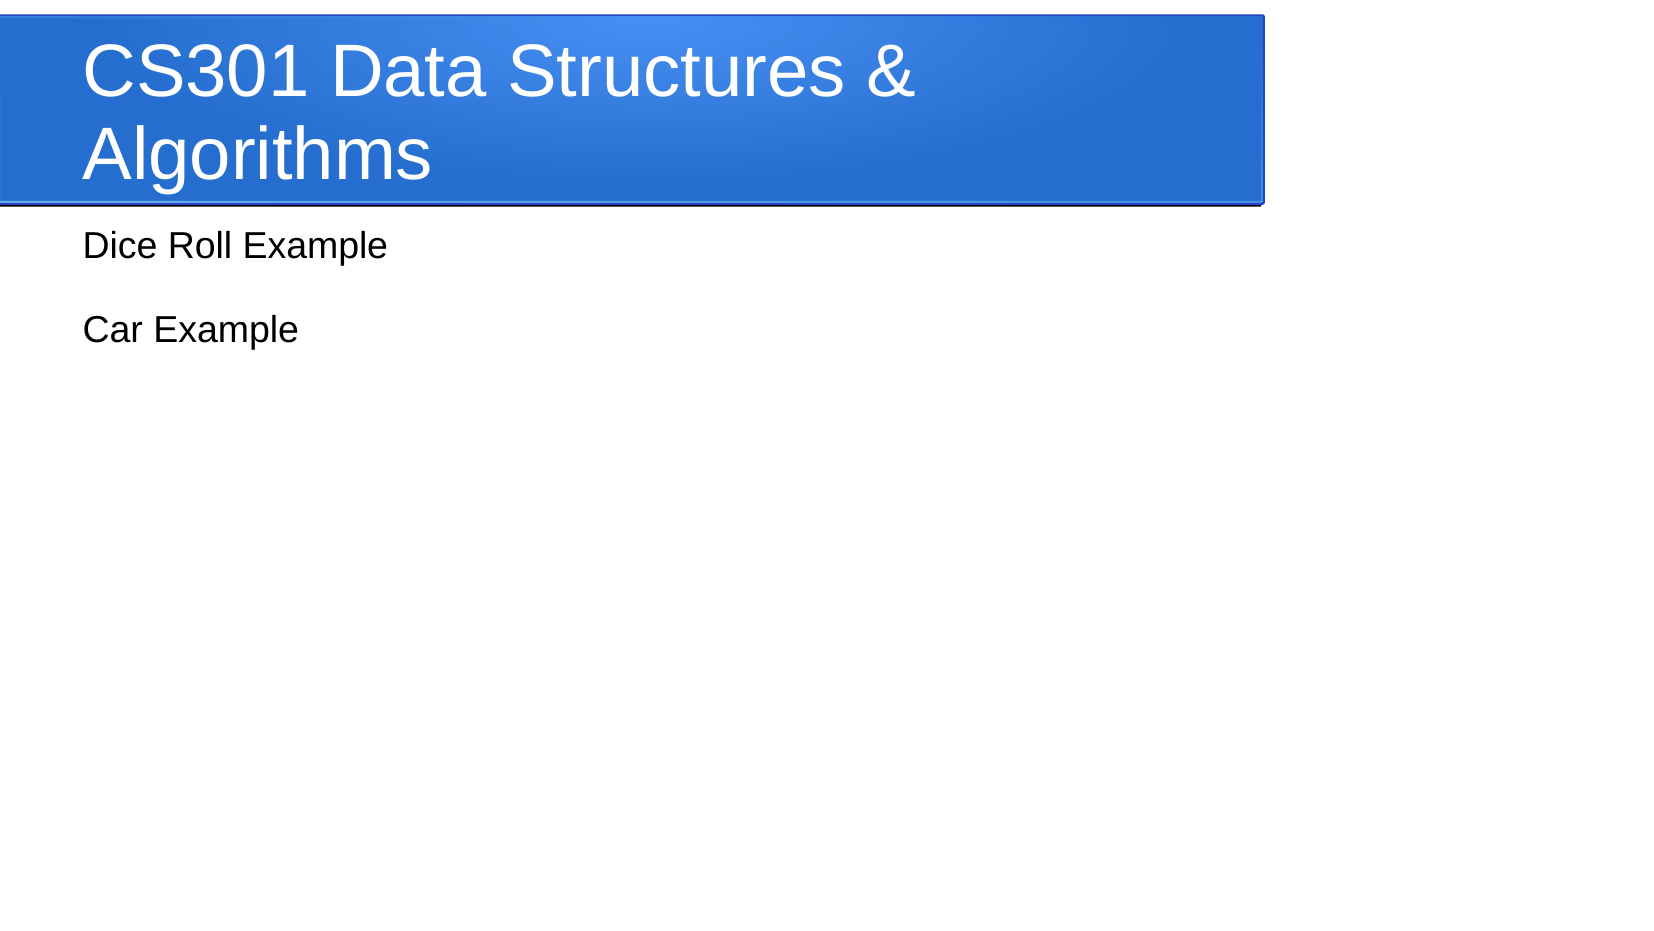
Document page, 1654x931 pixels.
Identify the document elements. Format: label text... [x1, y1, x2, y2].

subtitle Dice Roll Example Car Example [82, 224, 676, 406]
title CS301 Data Structures & Algorithms [82, 29, 1235, 196]
